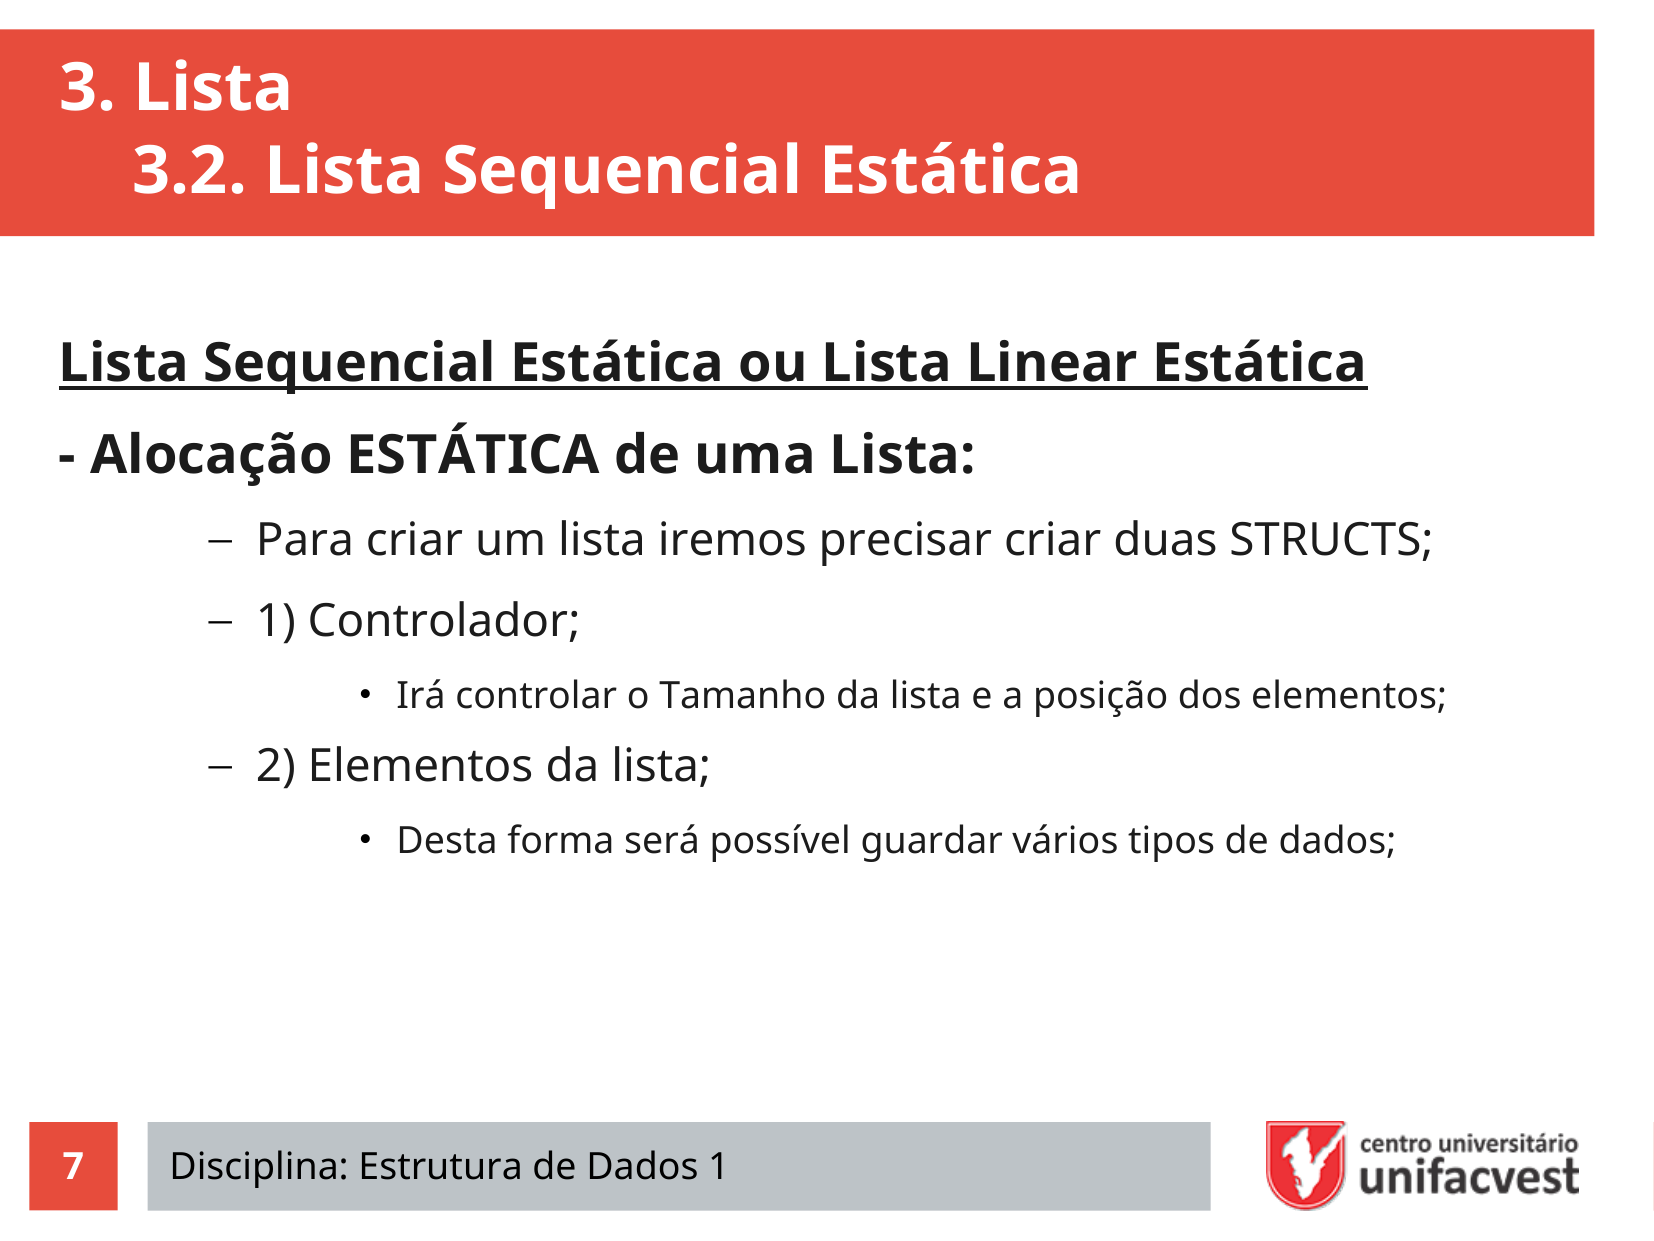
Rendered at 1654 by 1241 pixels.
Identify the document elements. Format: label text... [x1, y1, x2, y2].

title 3. Lista 3.2. Lista Sequencial Estática [59, 59, 1595, 207]
list Lista Sequencial Estática ou Lista Linear Estática - Alocação ESTÁTICA de uma Lista: Para criar um lista iremos precisar criar duas STRUCTS; 1) Controlador; Irá controlar o Tamanho da lista e a posição dos elementos; 2) Elementos da lista; Desta forma será possível guardar vários tipos de dados; [59, 324, 1566, 1093]
picture [1266, 1121, 1579, 1211]
text_box Disciplina: Estrutura de Dados 1 [154, 1132, 1205, 1196]
text_box [1238, 1120, 1654, 1212]
